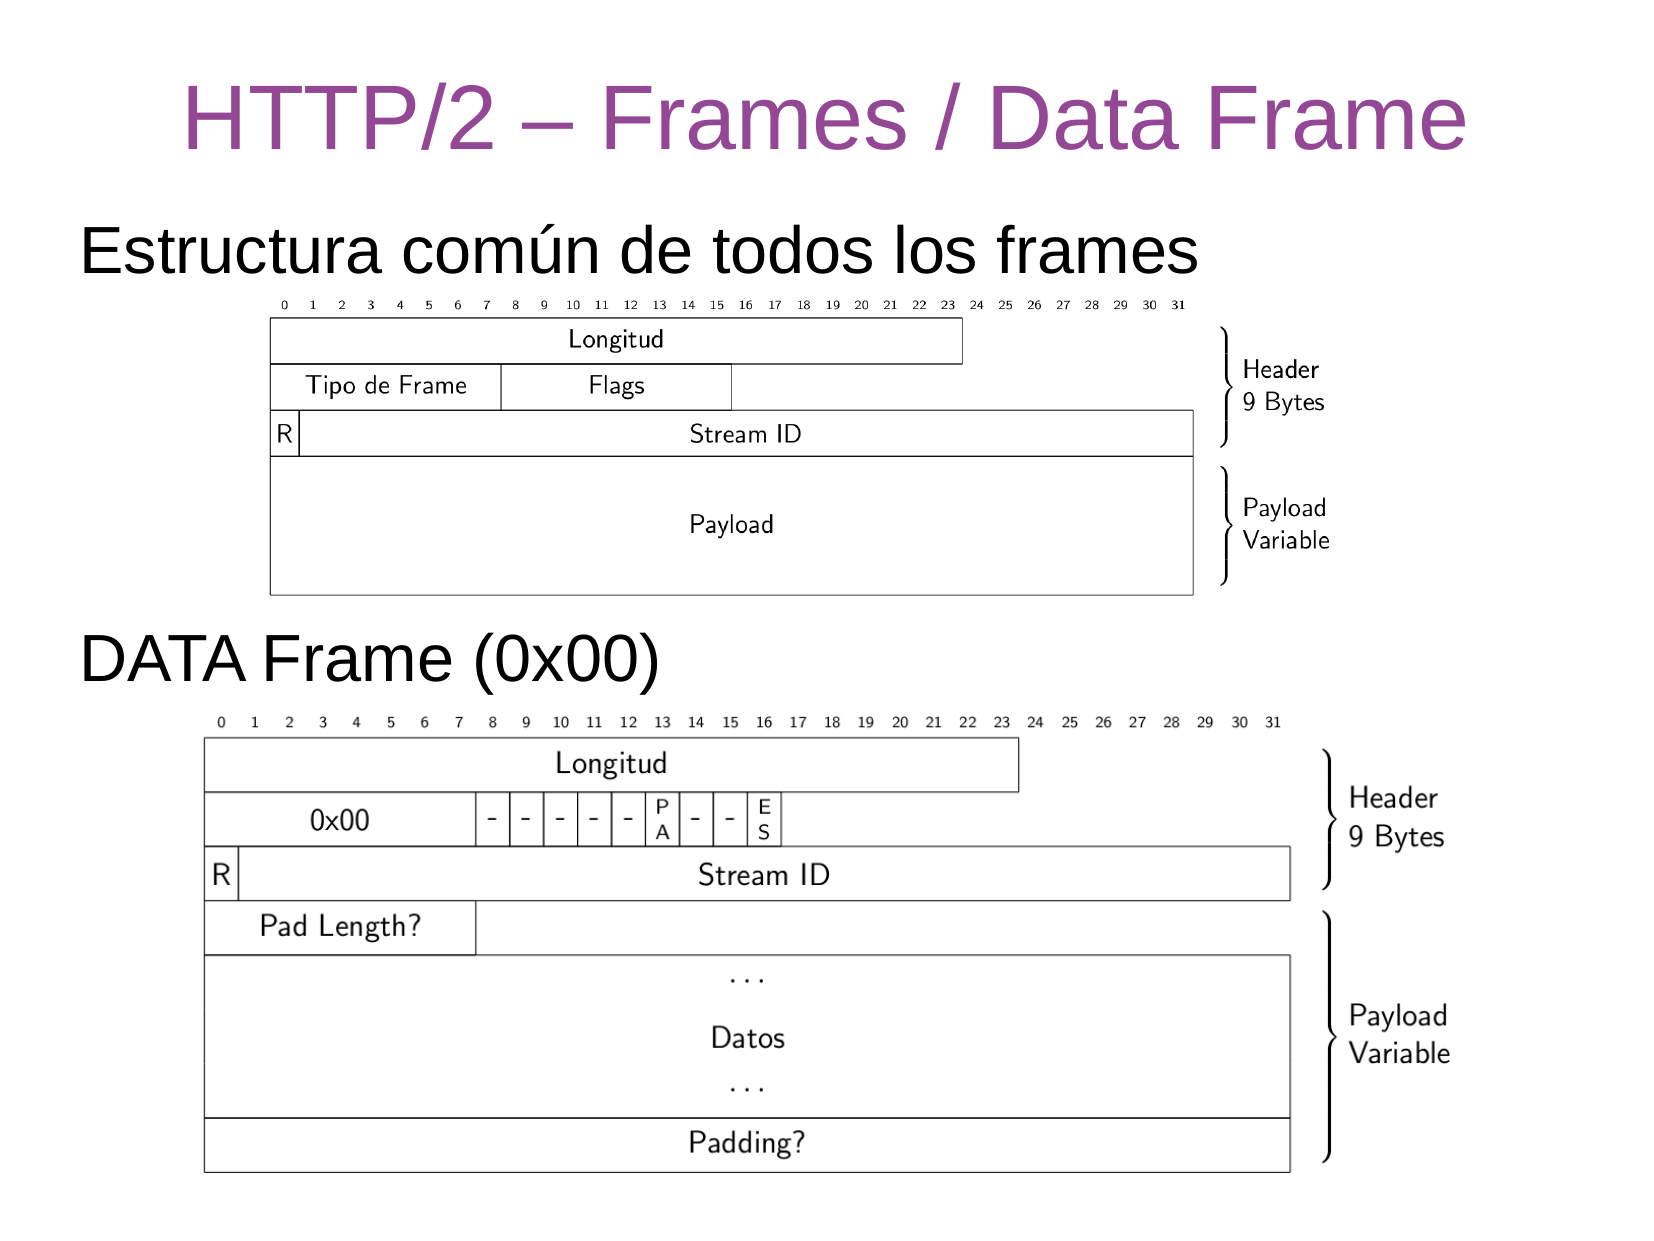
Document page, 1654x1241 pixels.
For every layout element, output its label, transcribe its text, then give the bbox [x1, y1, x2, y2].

title HTTP/2 – Frames / Data Frame [82, 13, 1571, 222]
picture [199, 710, 1455, 1176]
text_box DATA Frame (0x00) [64, 612, 677, 703]
picture [259, 283, 1345, 603]
text_box Estructura común de todos los frames [64, 205, 1240, 296]
